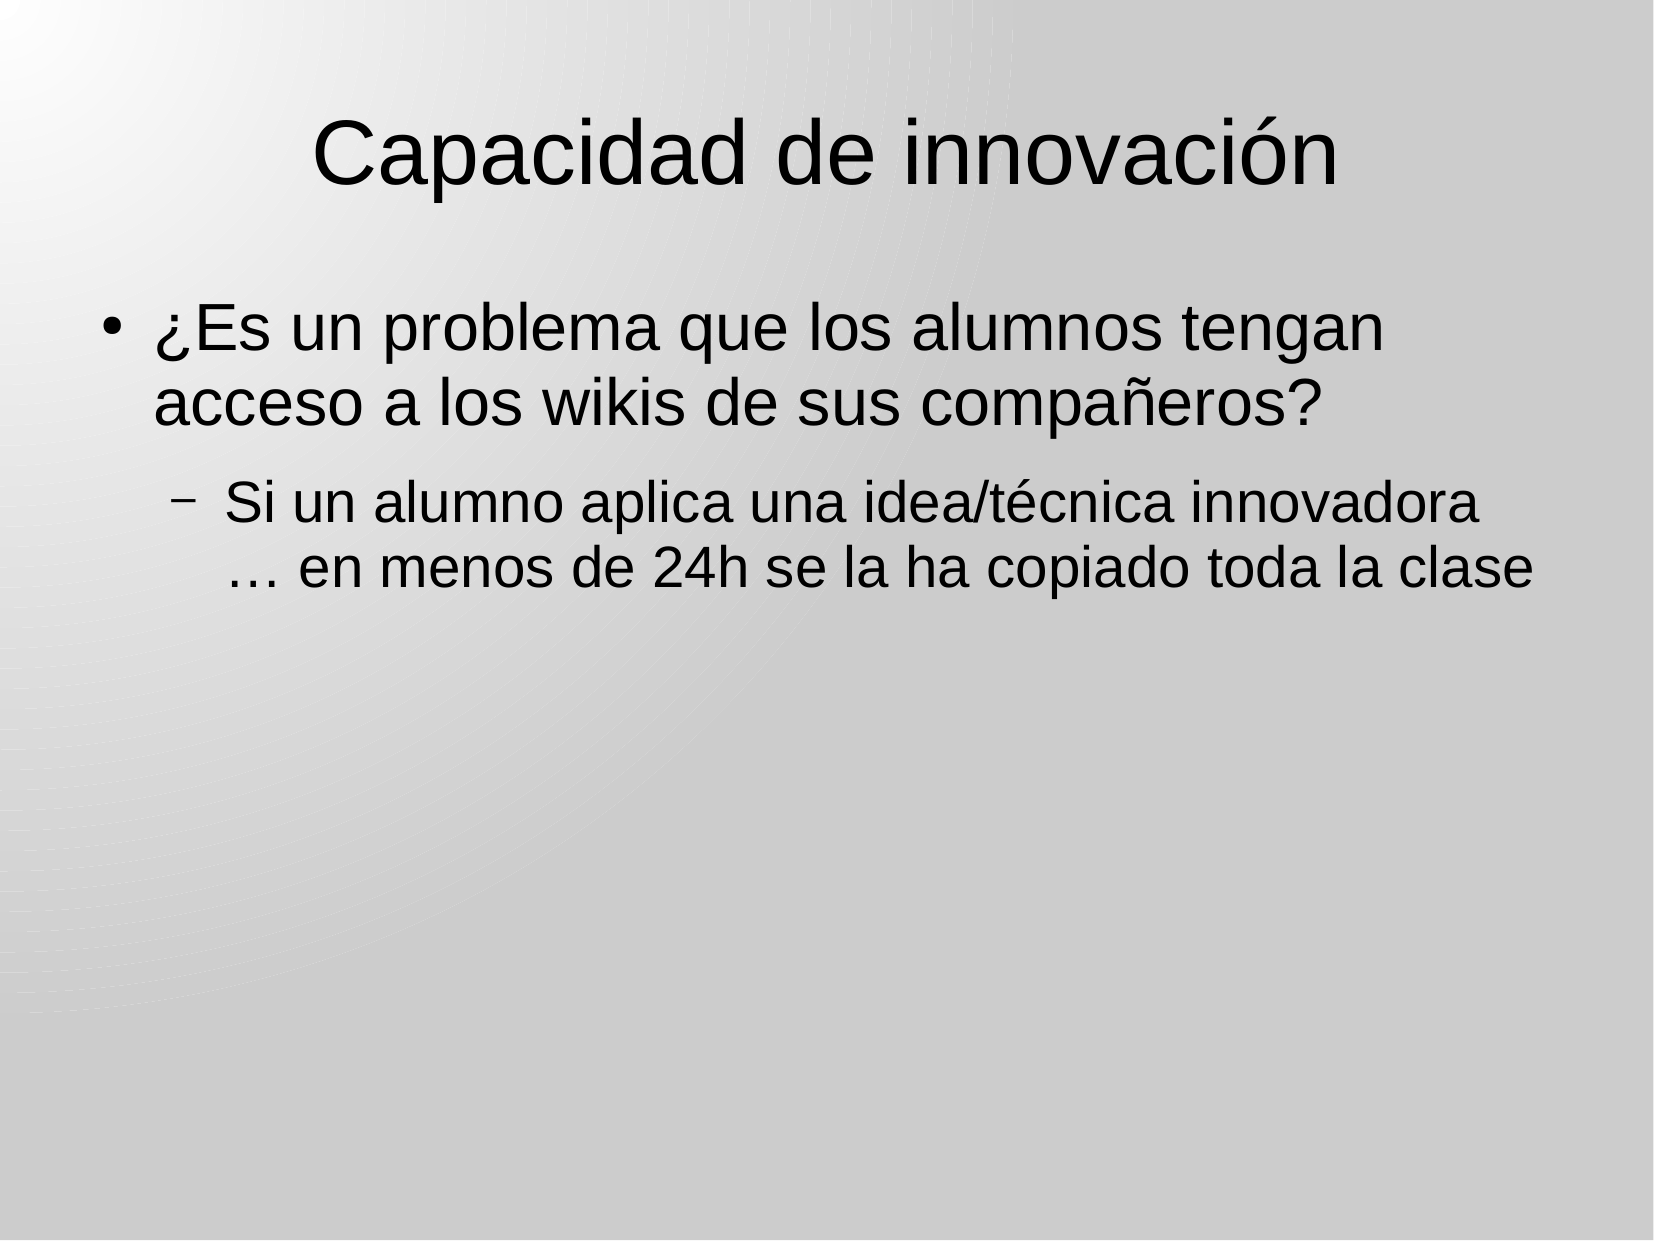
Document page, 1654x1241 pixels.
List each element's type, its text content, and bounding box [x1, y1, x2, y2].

list ¿Es un problema que los alumnos tengan acceso a los wikis de sus compañeros? Si un alumno aplica una idea/técnica innovadora … en menos de 24h se la ha copiado toda la clase [82, 290, 1538, 1109]
title Capacidad de innovación [82, 49, 1571, 257]
